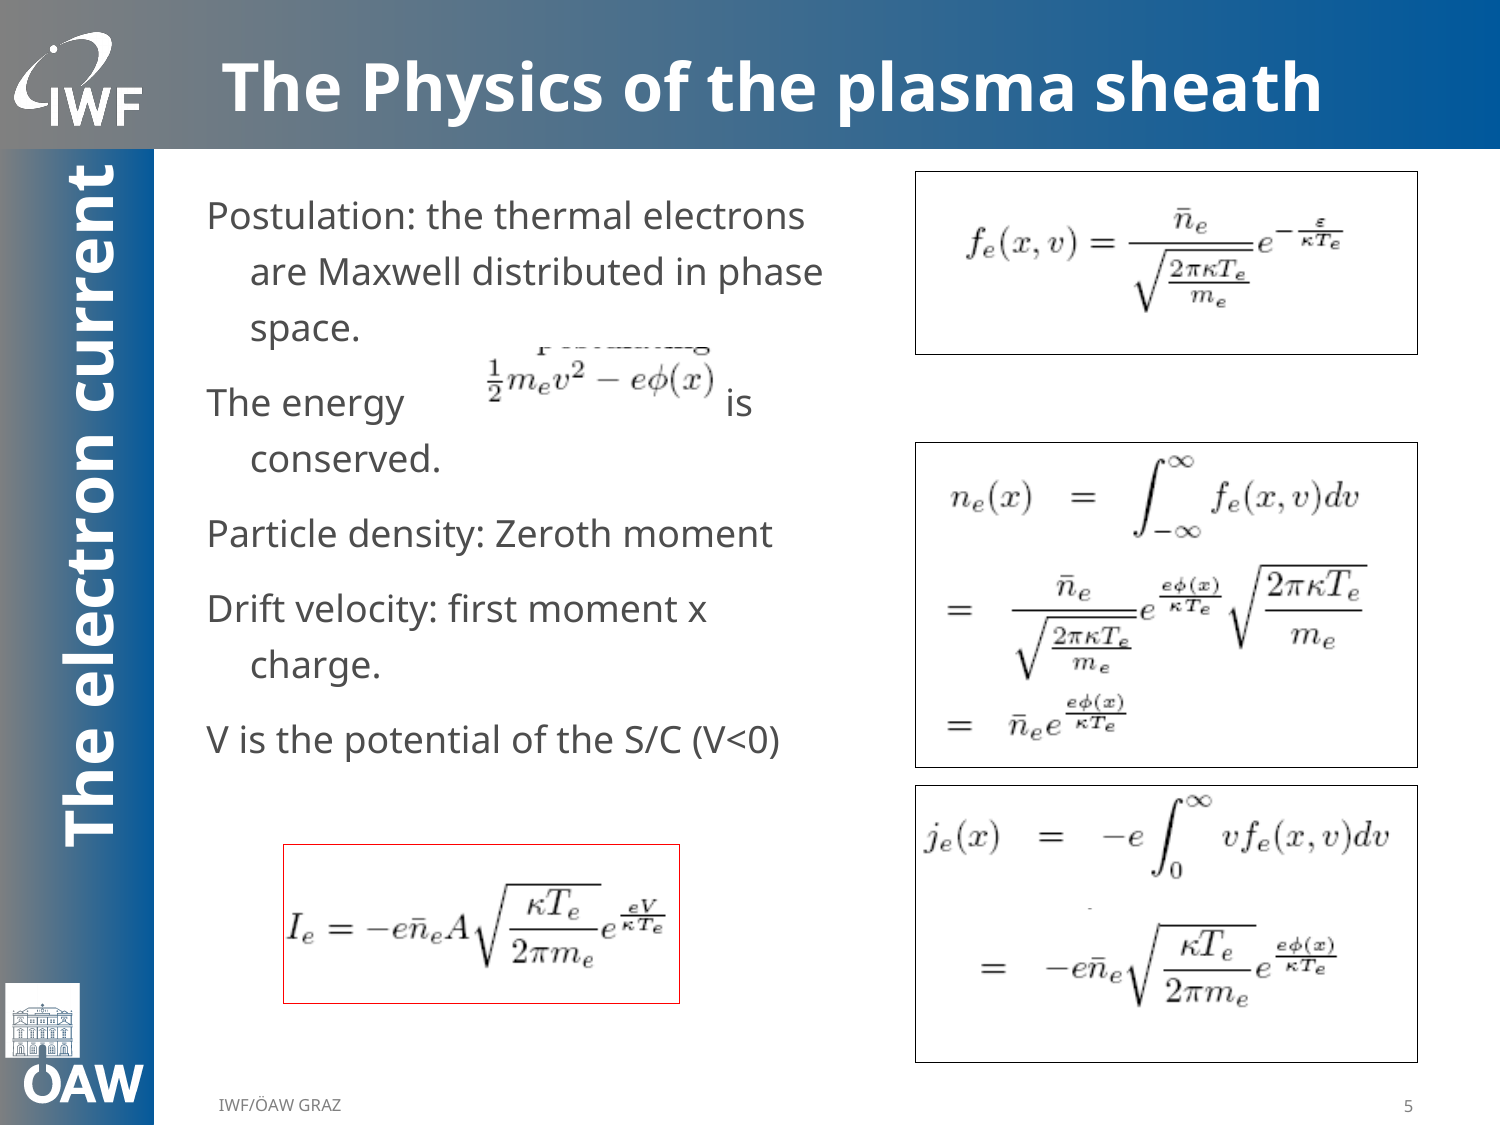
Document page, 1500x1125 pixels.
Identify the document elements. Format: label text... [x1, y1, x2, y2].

picture [5, 983, 154, 1105]
picture [973, 908, 1353, 1028]
text_box The electron current [29, 148, 154, 959]
picture [922, 786, 1406, 886]
picture [958, 181, 1359, 325]
picture [944, 443, 1393, 546]
title The Physics of the plasma sheath [206, 31, 1459, 149]
list Postulation: the thermal electrons are Maxwell distributed in phase space. The energy is conserved. Particle density: Zeroth moment Drift velocity: first moment x charge. V is the potential of the S/C (V<0) [206, 184, 827, 1083]
picture [680, 855, 685, 982]
picture [284, 855, 679, 982]
picture [472, 347, 720, 407]
picture [936, 560, 1392, 751]
picture [8, 32, 154, 132]
